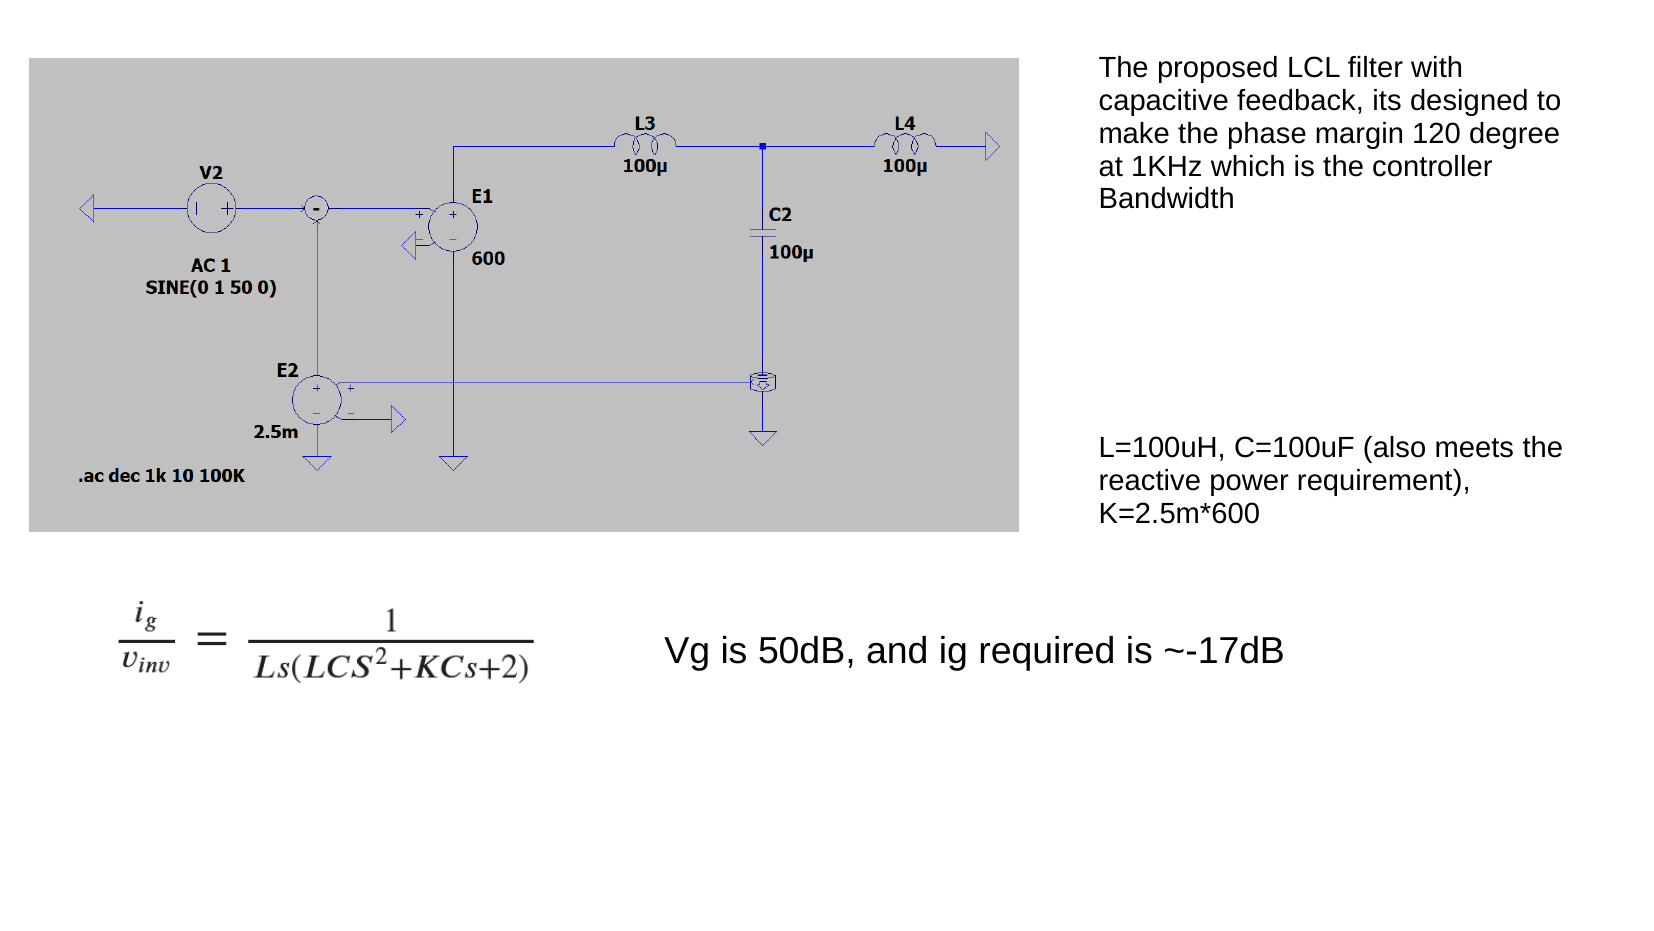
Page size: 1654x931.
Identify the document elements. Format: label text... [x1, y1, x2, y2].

picture [104, 576, 562, 709]
text_box Vg is 50dB, and ig required is ~-17dB [649, 622, 1506, 680]
picture [29, 58, 1019, 532]
list The proposed LCL filter with capacitive feedback, its designed to make the phase margin 120 degree at 1KHz which is the controller Bandwidth L=100uH, C=100uF (also meets the reactive power requirement), K=2.5m*600 [1027, 51, 1565, 591]
